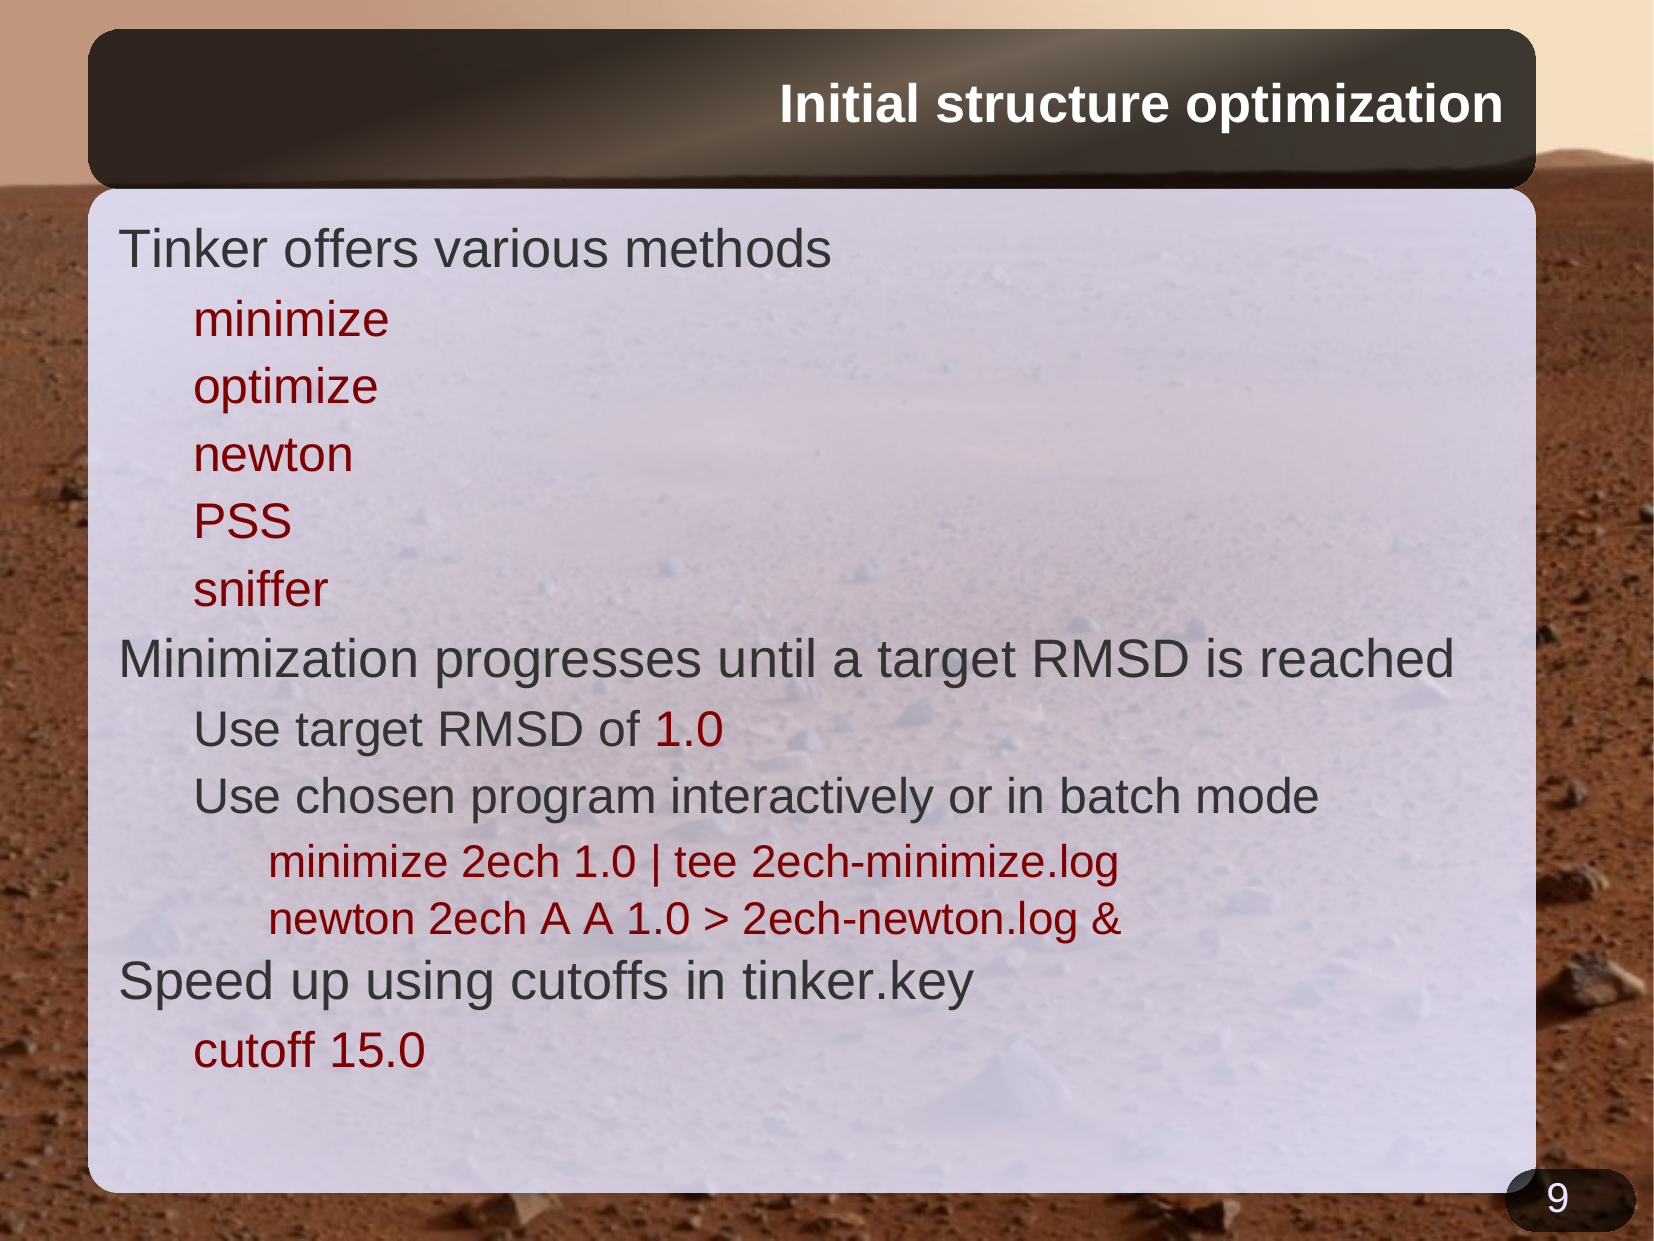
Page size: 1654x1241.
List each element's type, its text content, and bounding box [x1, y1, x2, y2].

title Initial structure optimization [118, 59, 1506, 148]
picture [0, 0, 1654, 1241]
list Tinker offers various methods minimize optimize newton PSS sniffer Minimization progresses until a target RMSD is reached Use target RMSD of 1.0 Use chosen program interactively or in batch mode minimize 2ech 1.0 | tee 2ech-minimize.log newton 2ech A A 1.0 > 2ech-newton.log & Speed up using cutoffs in tinker.key cutoff 15.0 [118, 218, 1477, 1164]
